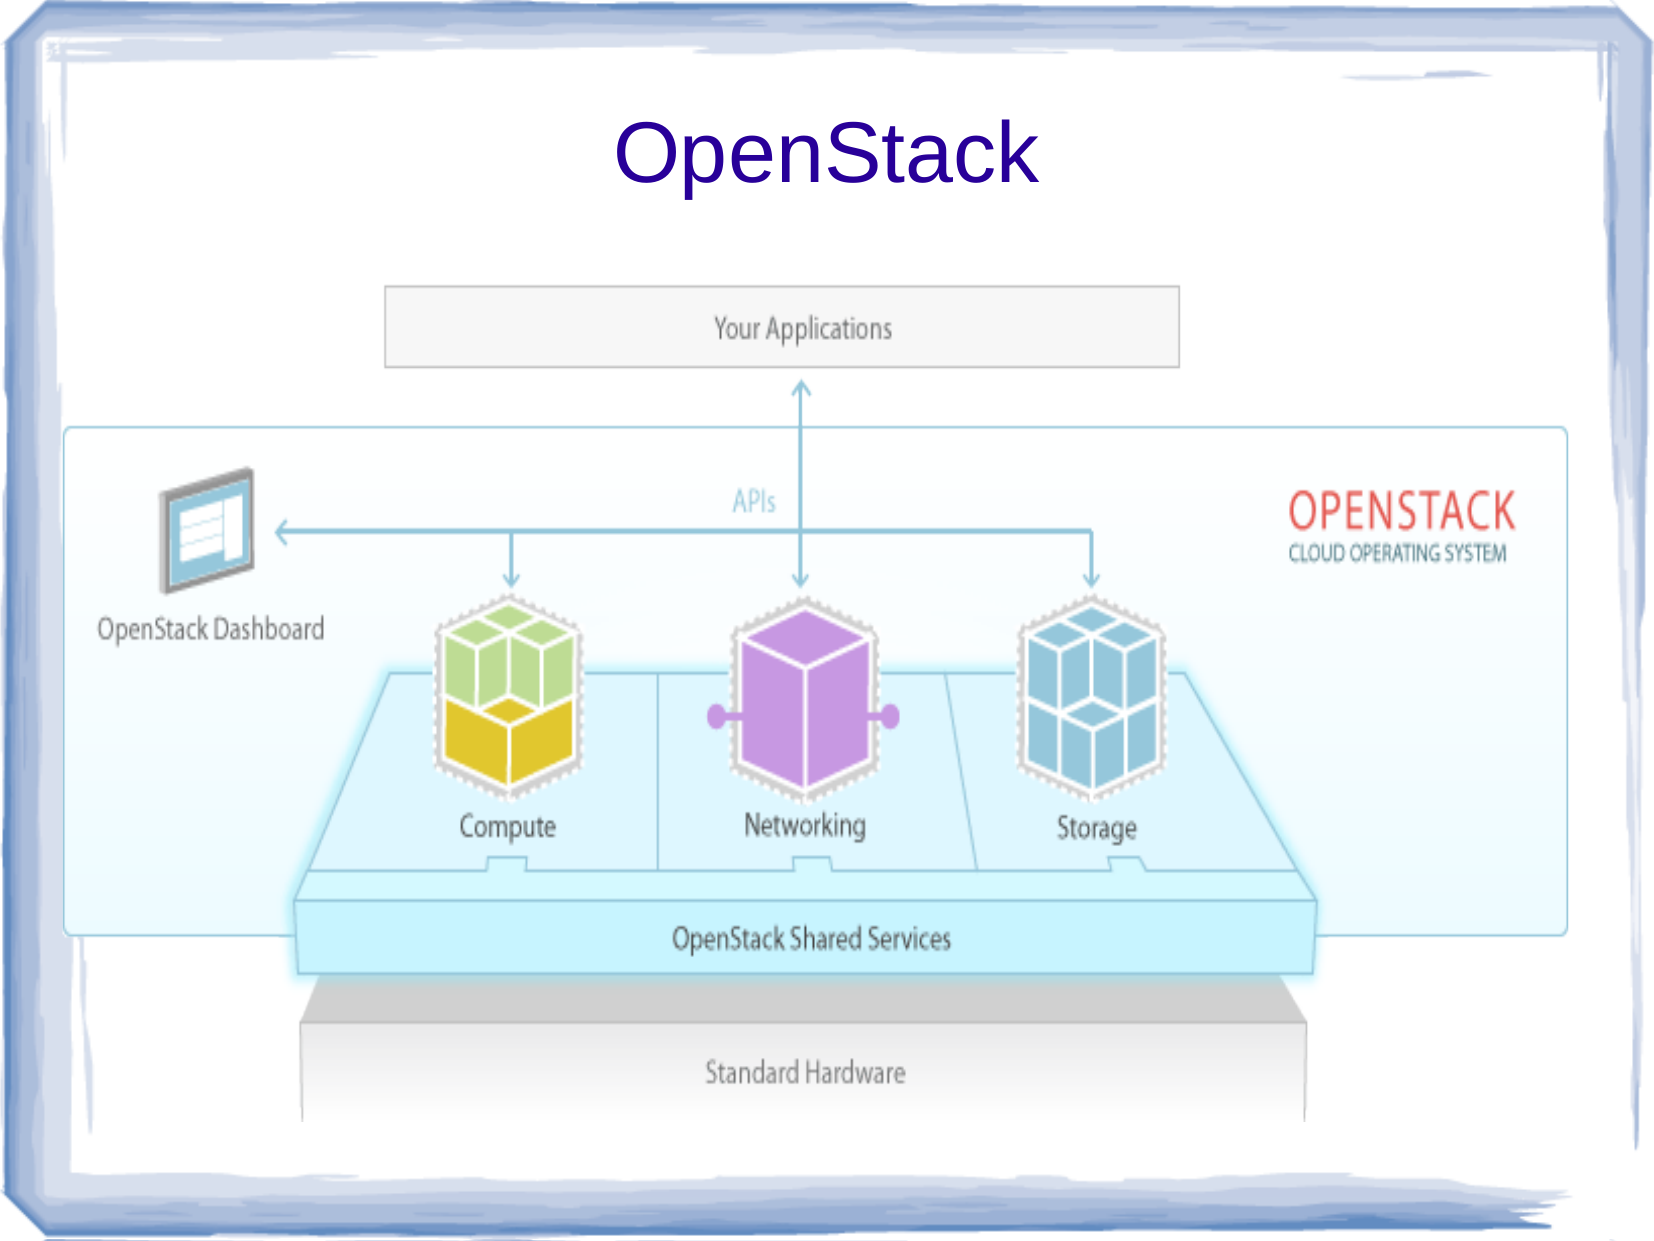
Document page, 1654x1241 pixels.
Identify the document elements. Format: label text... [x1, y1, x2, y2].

picture [0, 0, 1654, 1241]
title OpenStack [82, 49, 1571, 257]
